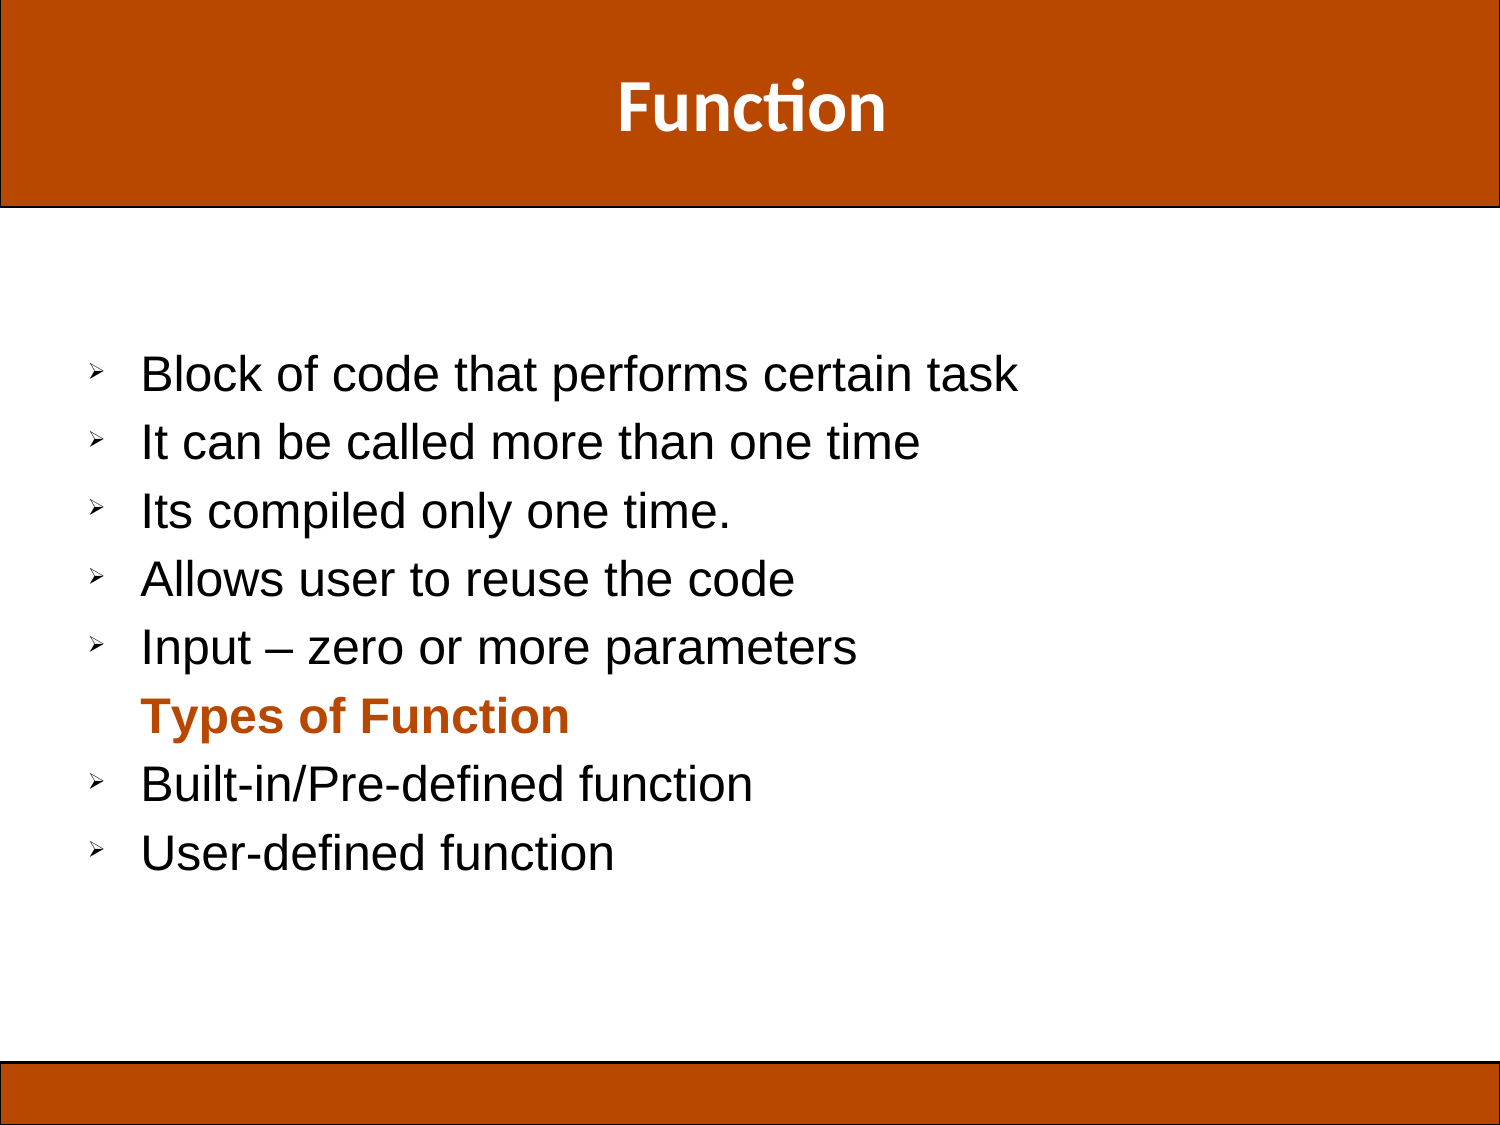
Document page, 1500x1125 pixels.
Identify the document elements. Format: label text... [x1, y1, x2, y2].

text_box Function [295, 66, 1211, 154]
list Block of code that performs certain task It can be called more than one time Its compiled only one time. Allows user to reuse the code Input – zero or more parameters Types of Function Built-in/Pre-defined function User-defined function [29, 277, 1410, 1032]
